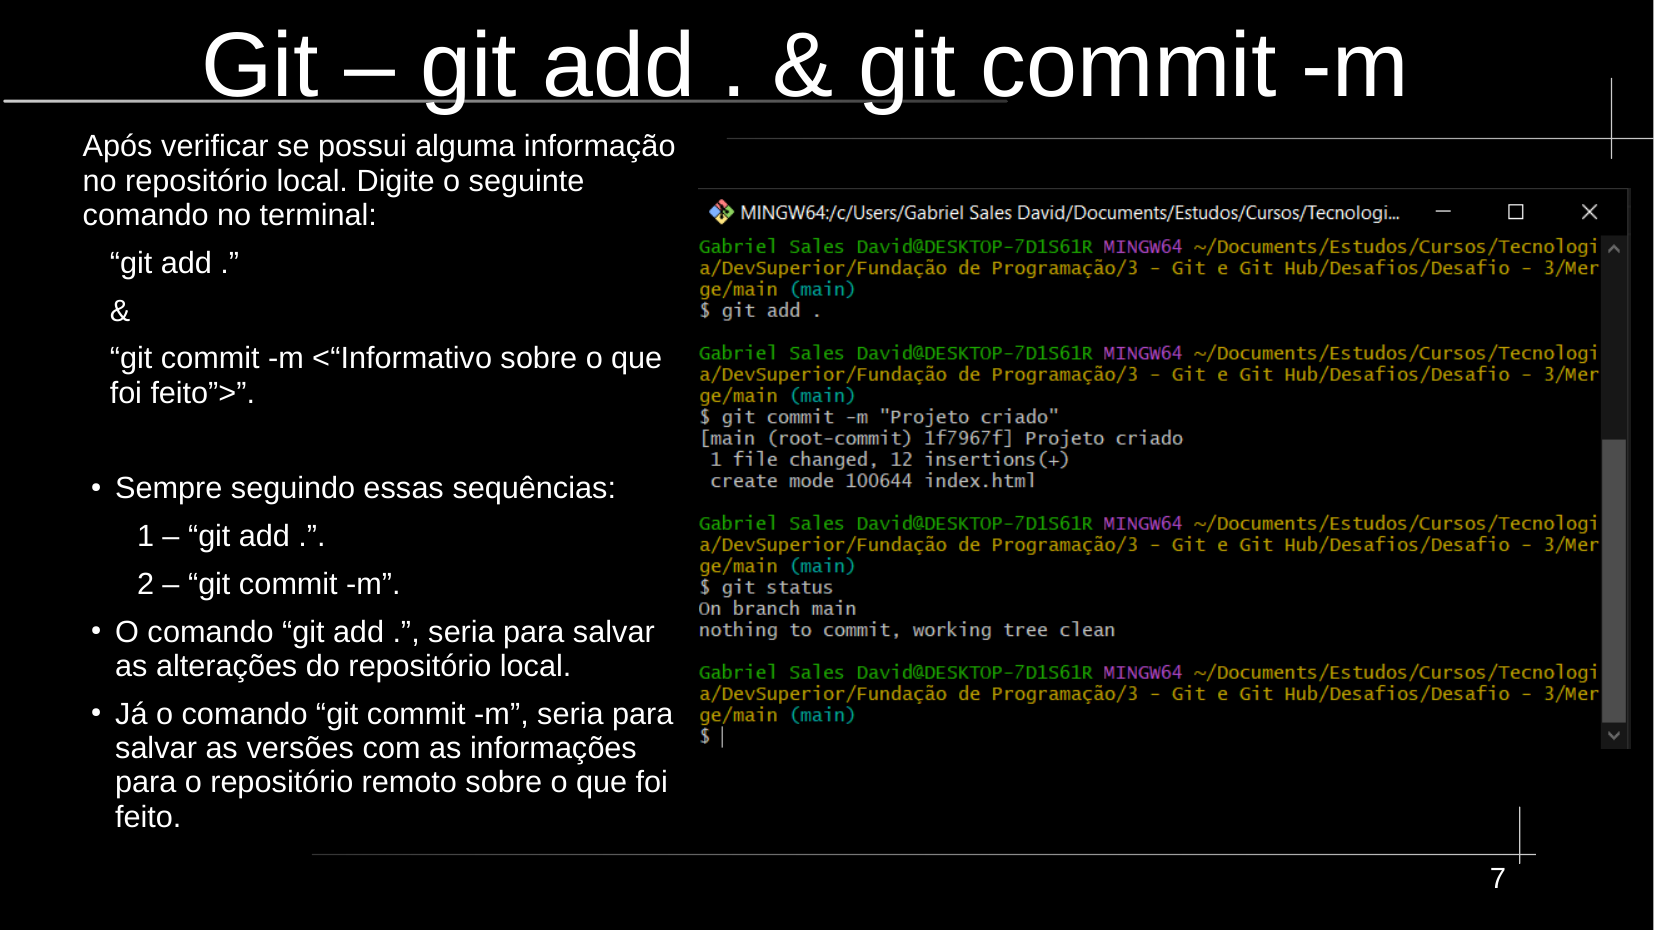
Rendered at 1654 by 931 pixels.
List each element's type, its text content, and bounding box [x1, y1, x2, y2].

list Após verificar se possui alguma informação no repositório local. Digite o seguinte comando no terminal: “git add .” & “git commit -m <“Informativo sobre o que foi feito”>”. Sempre seguindo essas sequências: 1 – “git add .”. 2 – “git commit -m”. O comando “git add .”, seria para salvar as alterações do repositório local. Já o comando “git commit -m”, seria para salvar as versões com as informações para o repositório remoto sobre o que foi feito. [82, 125, 682, 838]
title Git – git add . & git commit -m [23, 11, 1589, 119]
picture [698, 188, 1631, 749]
